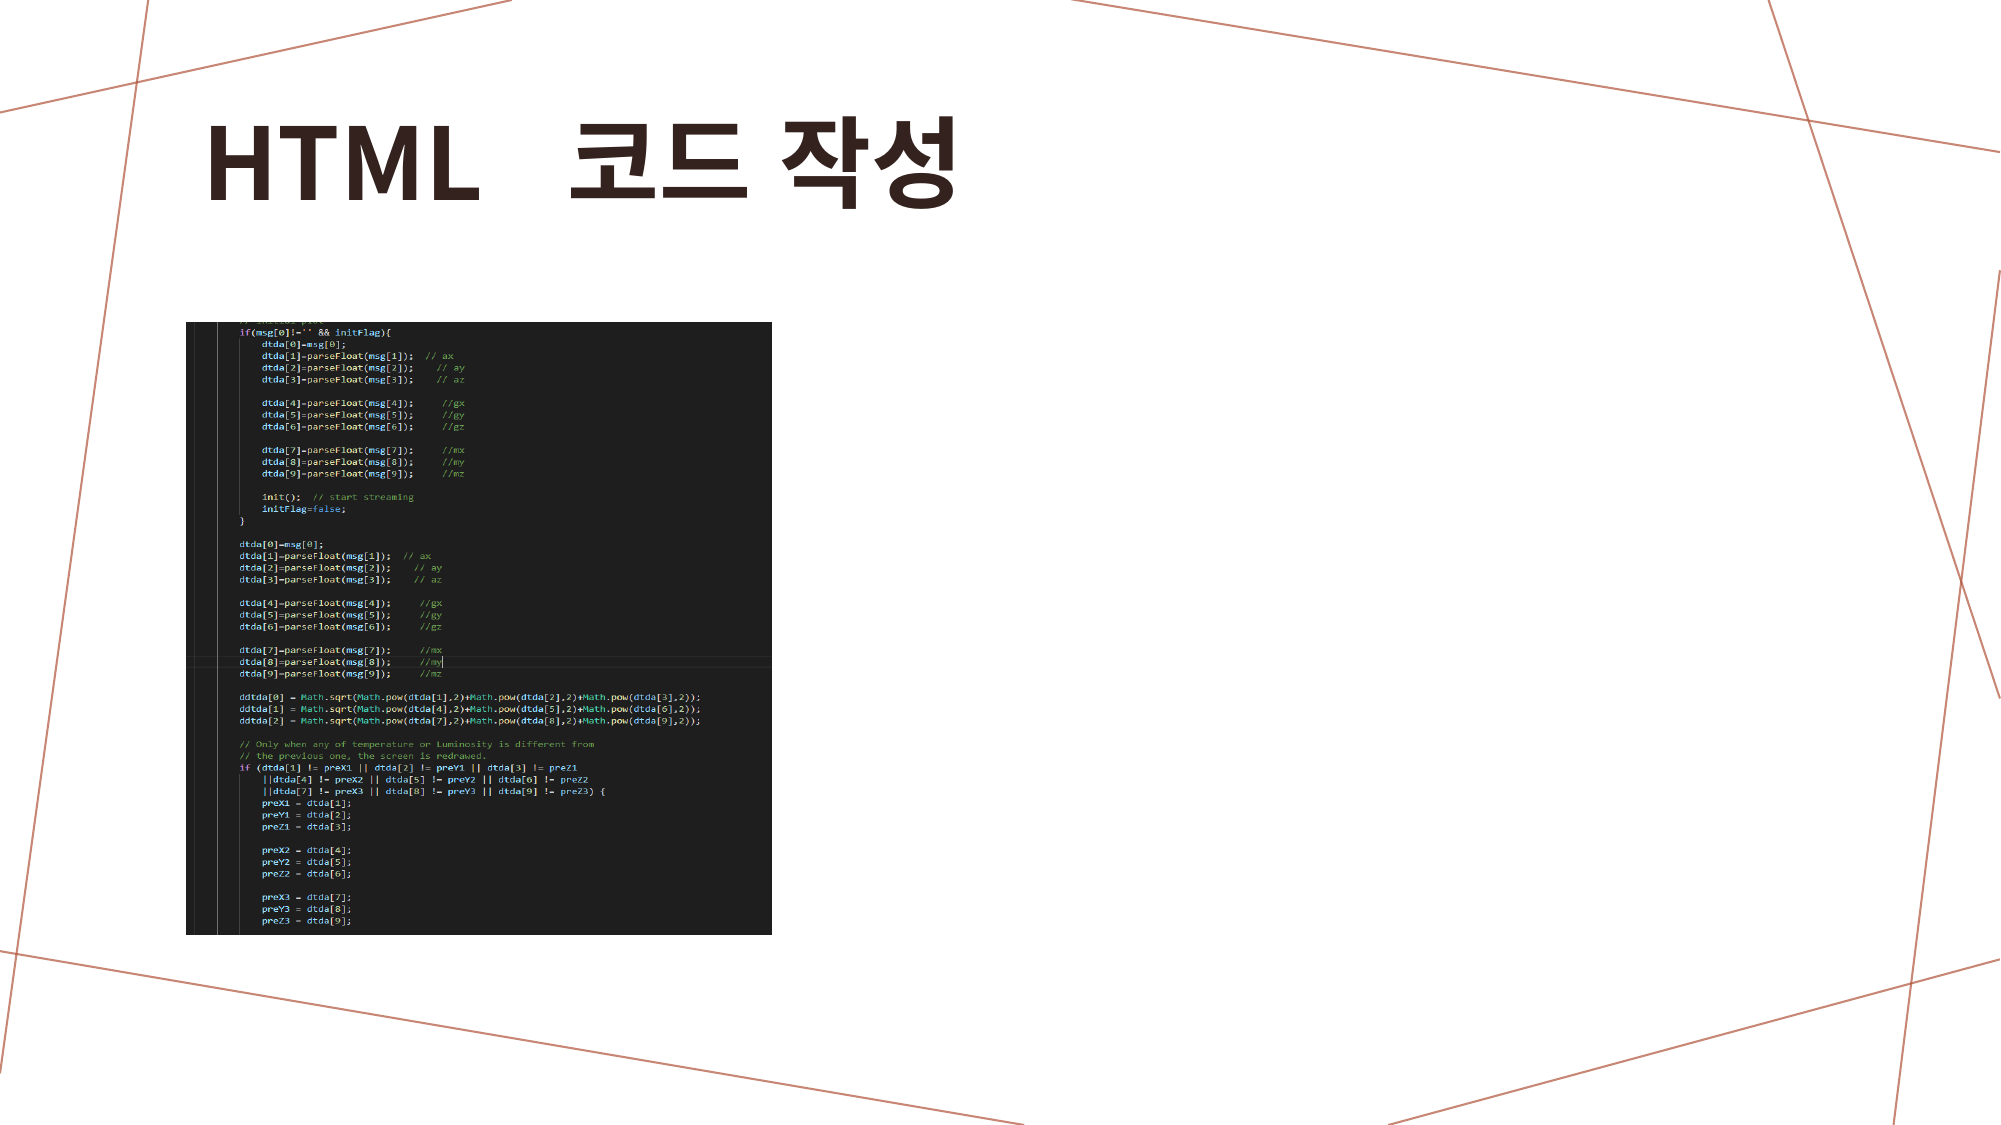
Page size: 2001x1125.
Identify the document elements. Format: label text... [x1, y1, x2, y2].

picture [186, 322, 772, 936]
title HTML 코드 작성 [187, 87, 1813, 315]
